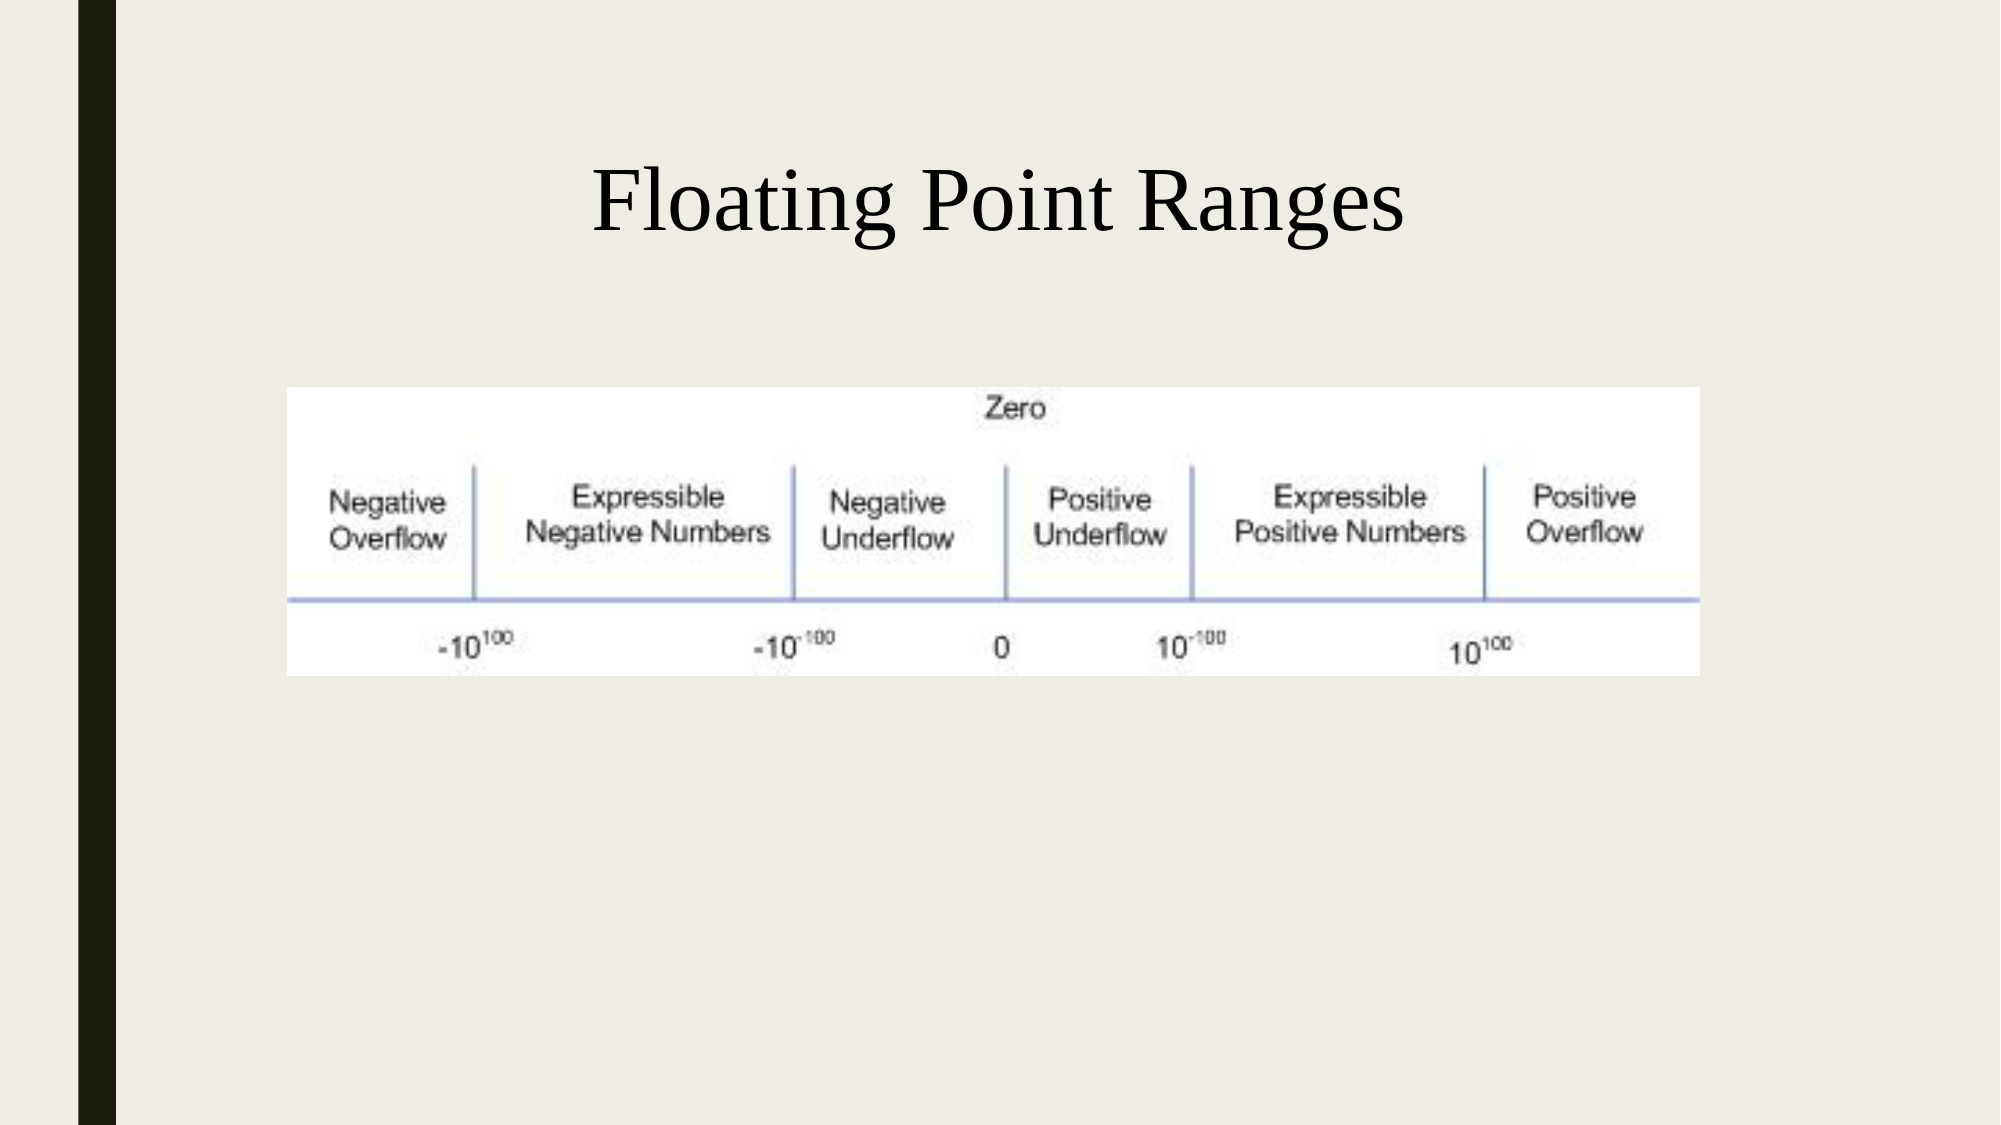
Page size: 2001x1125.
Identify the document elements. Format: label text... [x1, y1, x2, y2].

text_box Floating Point Ranges [362, 99, 1638, 288]
picture [287, 387, 1700, 676]
